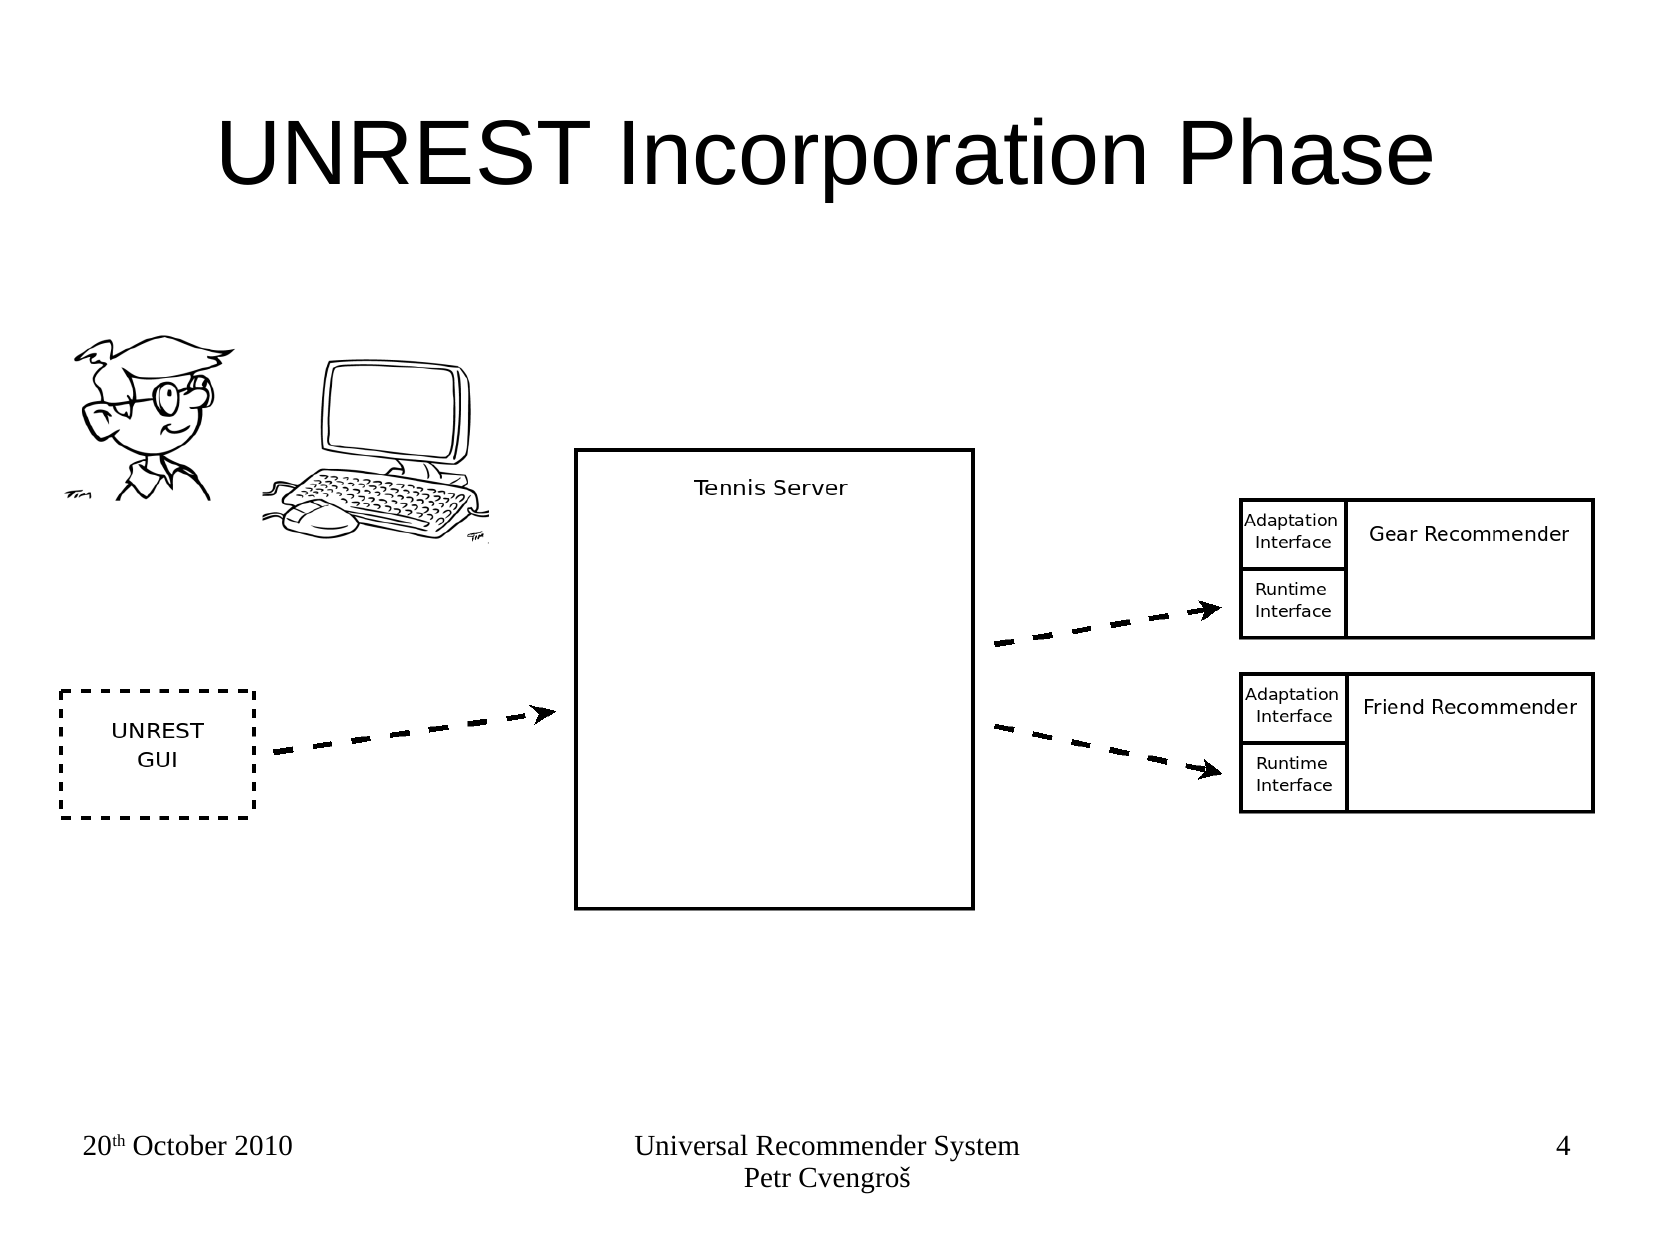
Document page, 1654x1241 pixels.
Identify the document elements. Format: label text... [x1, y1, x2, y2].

title UNREST Incorporation Phase [82, 56, 1571, 250]
picture [57, 329, 1596, 911]
